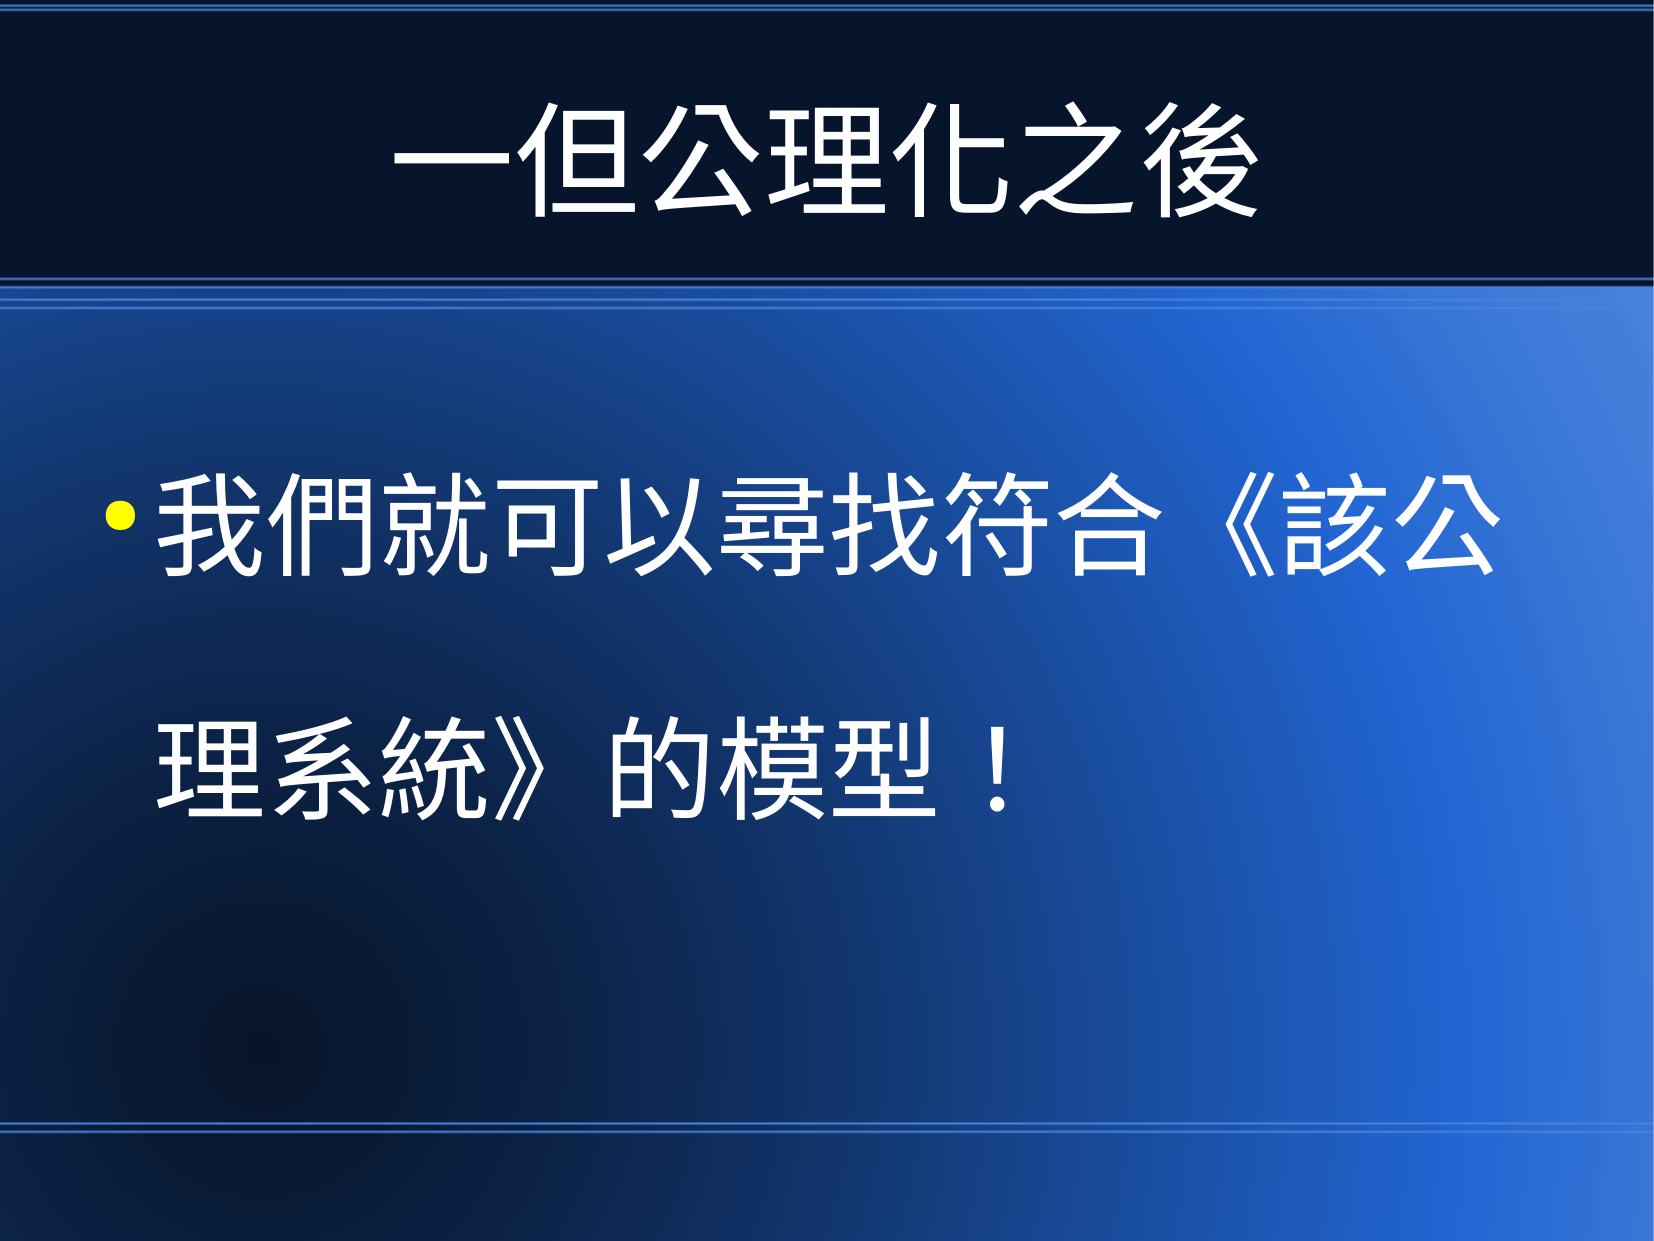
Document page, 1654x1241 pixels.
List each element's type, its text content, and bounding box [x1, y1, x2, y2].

list 我們就可以尋找符合《該公理系統》的模型！ [82, 355, 1571, 1241]
picture [0, 0, 1654, 1241]
title 一但公理化之後 [82, 49, 1571, 257]
